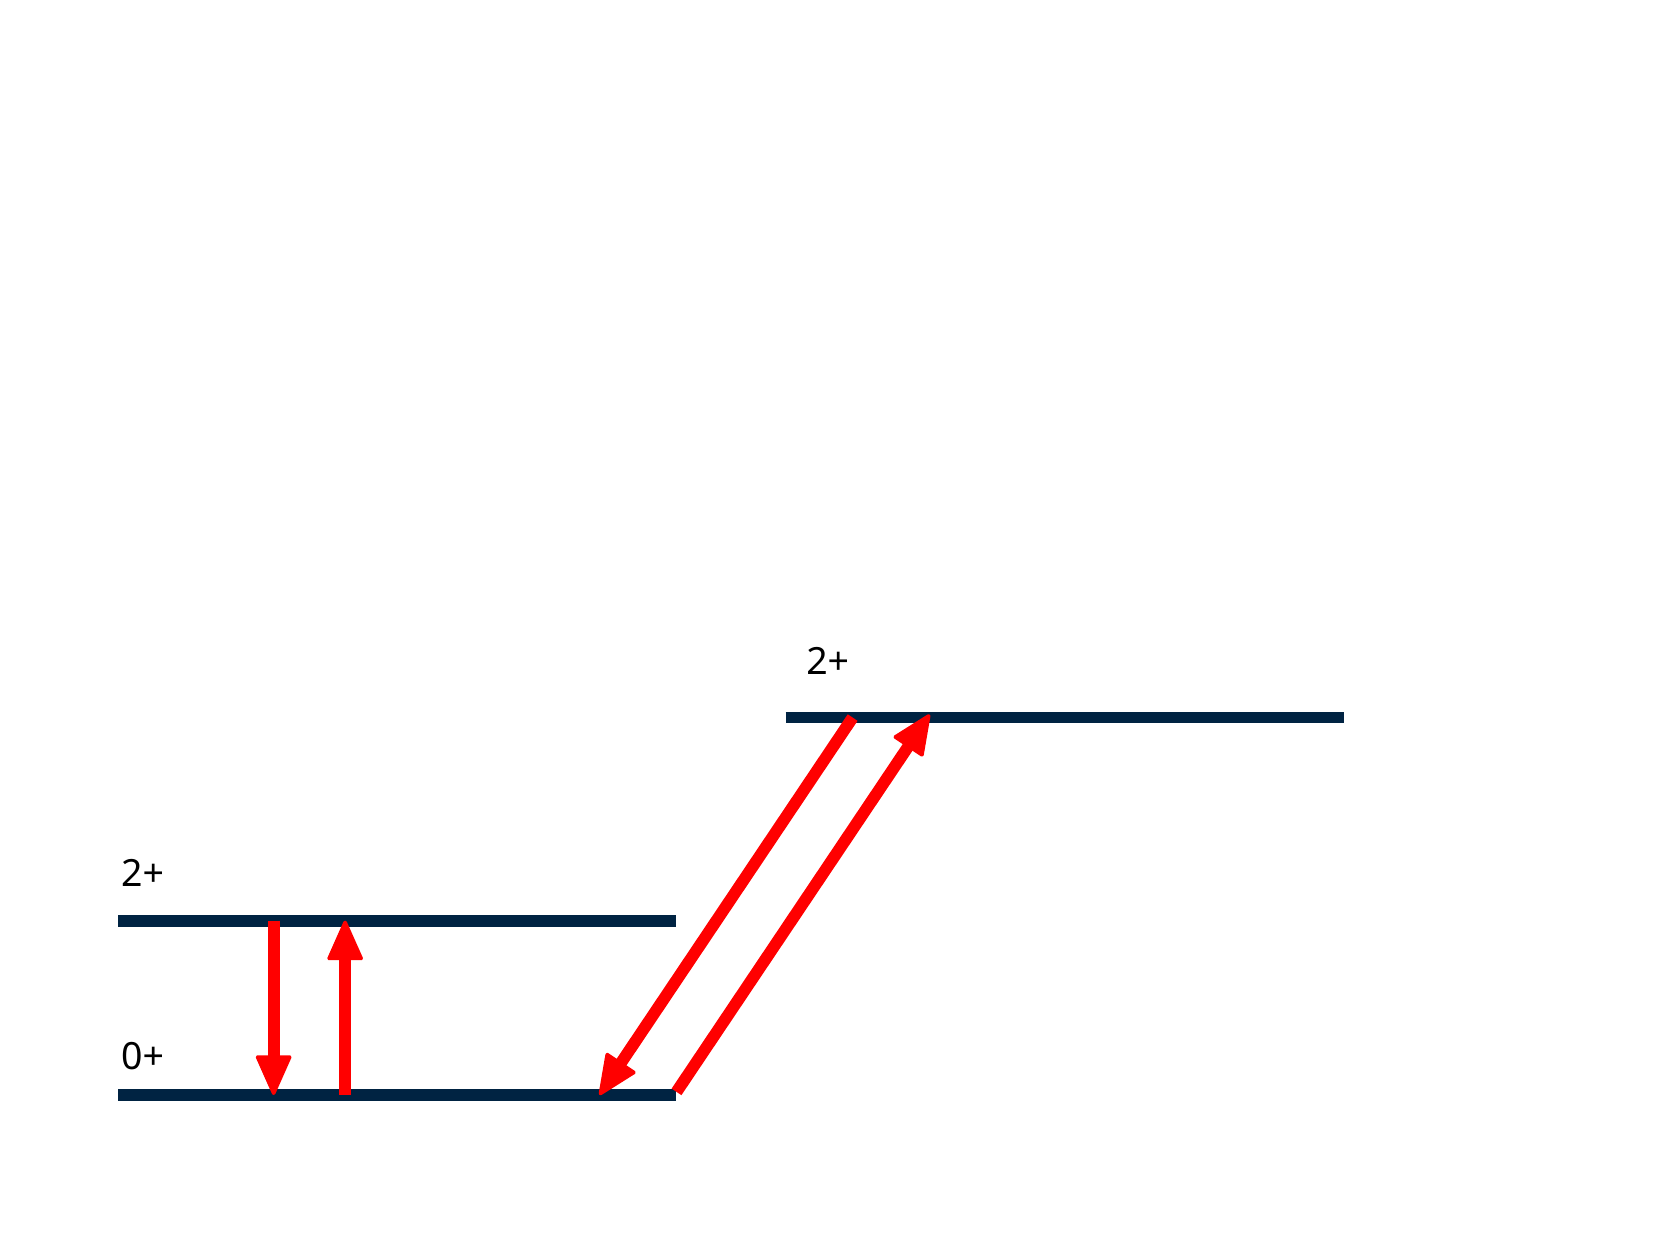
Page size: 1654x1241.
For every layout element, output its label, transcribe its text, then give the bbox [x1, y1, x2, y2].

text_box 2+ [791, 627, 877, 686]
text_box 0+ [106, 1022, 192, 1081]
text_box 2+ [106, 839, 192, 898]
